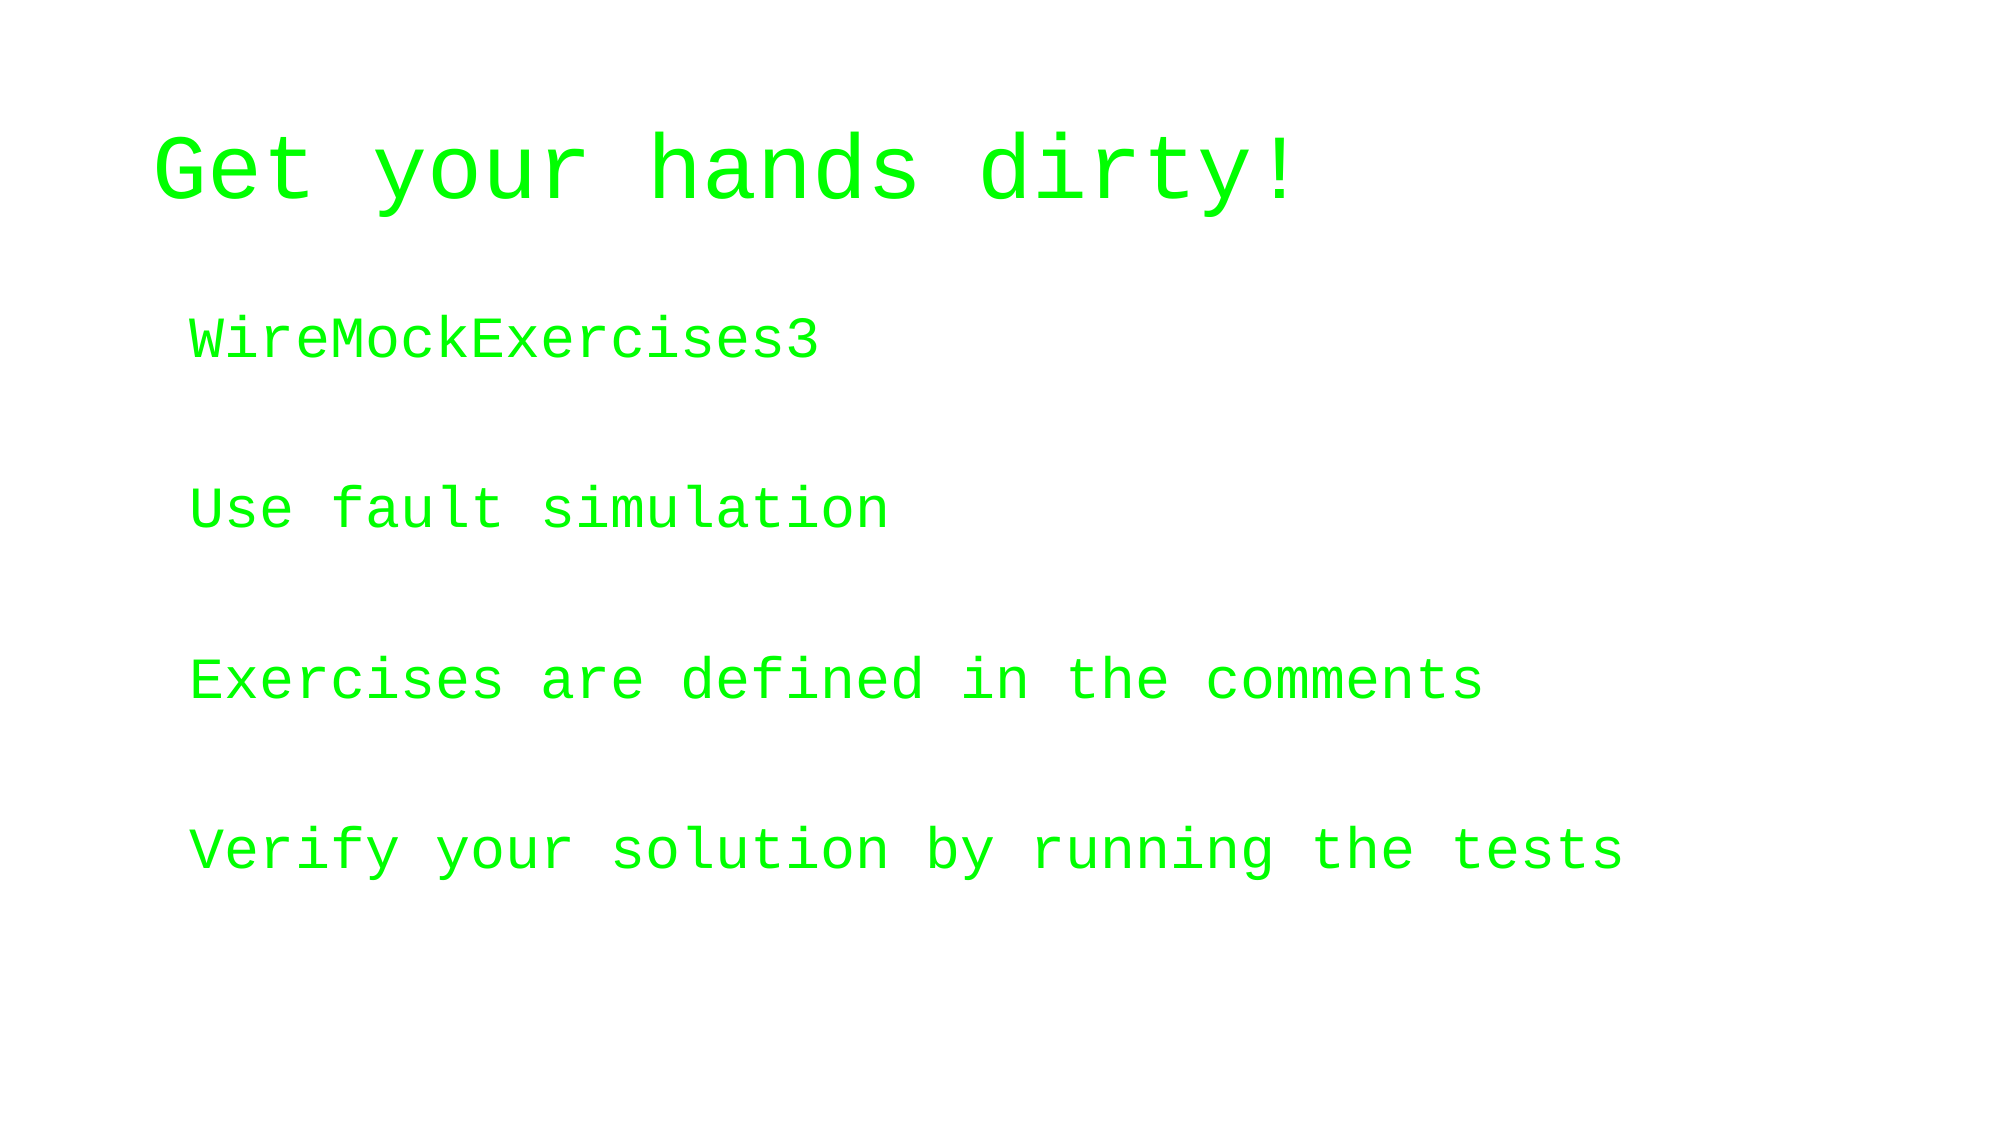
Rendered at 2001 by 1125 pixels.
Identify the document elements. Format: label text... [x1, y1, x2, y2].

list WireMockExercises3 Use fault simulation Exercises are defined in the comments Verify your solution by running the tests [137, 299, 1863, 1014]
title Get your hands dirty! [137, 59, 1863, 278]
